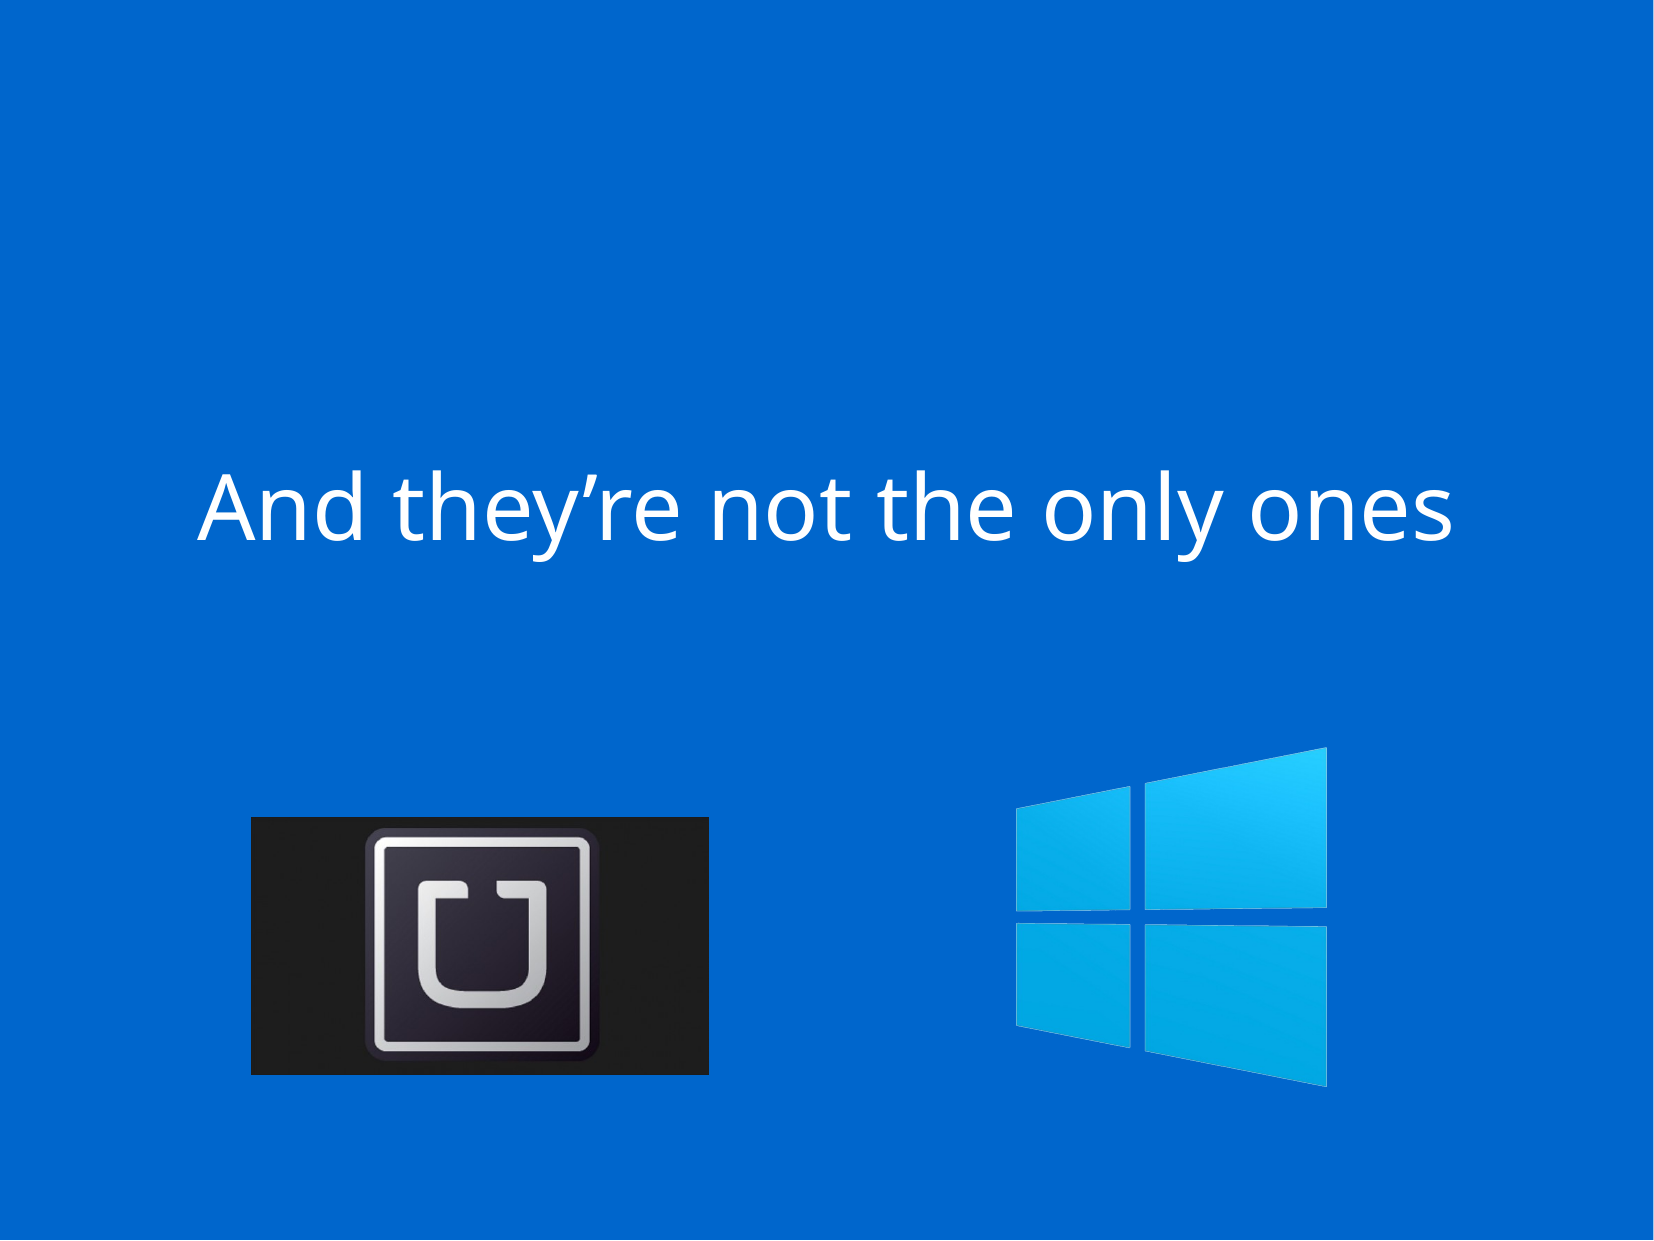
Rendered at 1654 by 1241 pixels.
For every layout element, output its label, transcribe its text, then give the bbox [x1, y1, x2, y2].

picture [251, 817, 709, 1075]
title And they’re not the only ones [82, 401, 1571, 609]
picture [1015, 746, 1327, 1087]
picture [1152, 818, 1188, 822]
